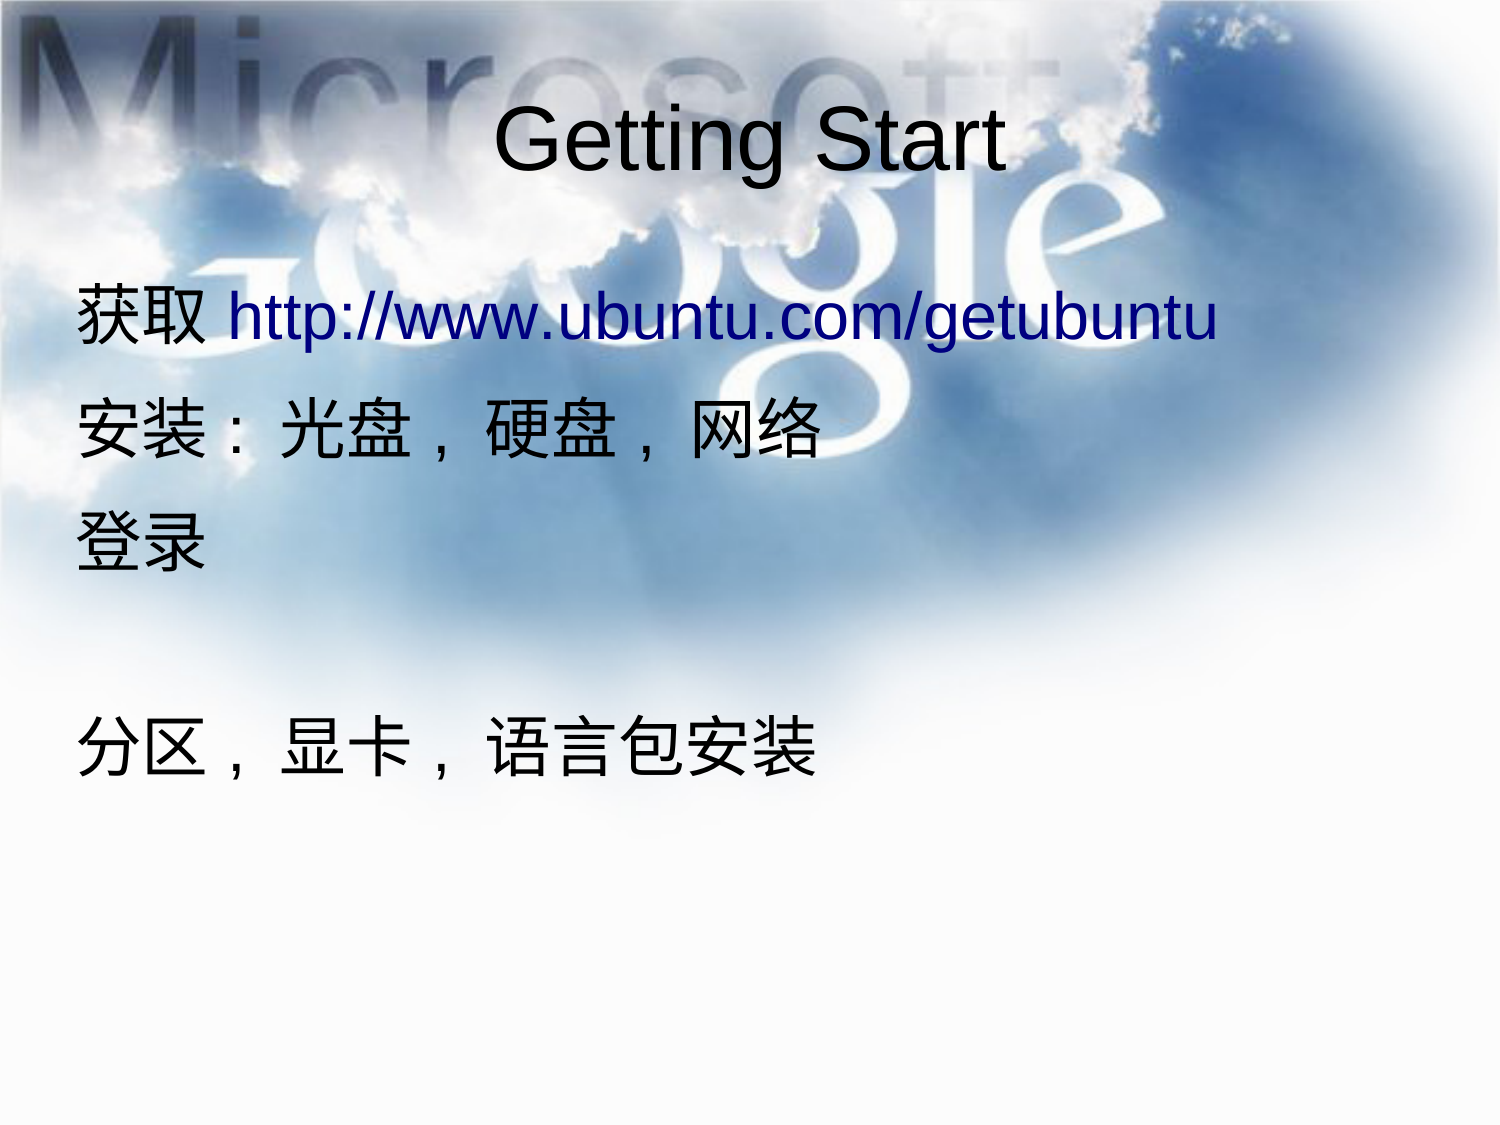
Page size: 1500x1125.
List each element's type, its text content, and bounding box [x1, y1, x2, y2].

picture [0, 0, 1500, 1125]
title Getting Start [75, 52, 1426, 226]
list 获取http://www.ubuntu.com/getubuntu 安装: 光盘, 硬盘, 网络 登录 分区, 显卡, 语言包安装 [75, 262, 1359, 991]
